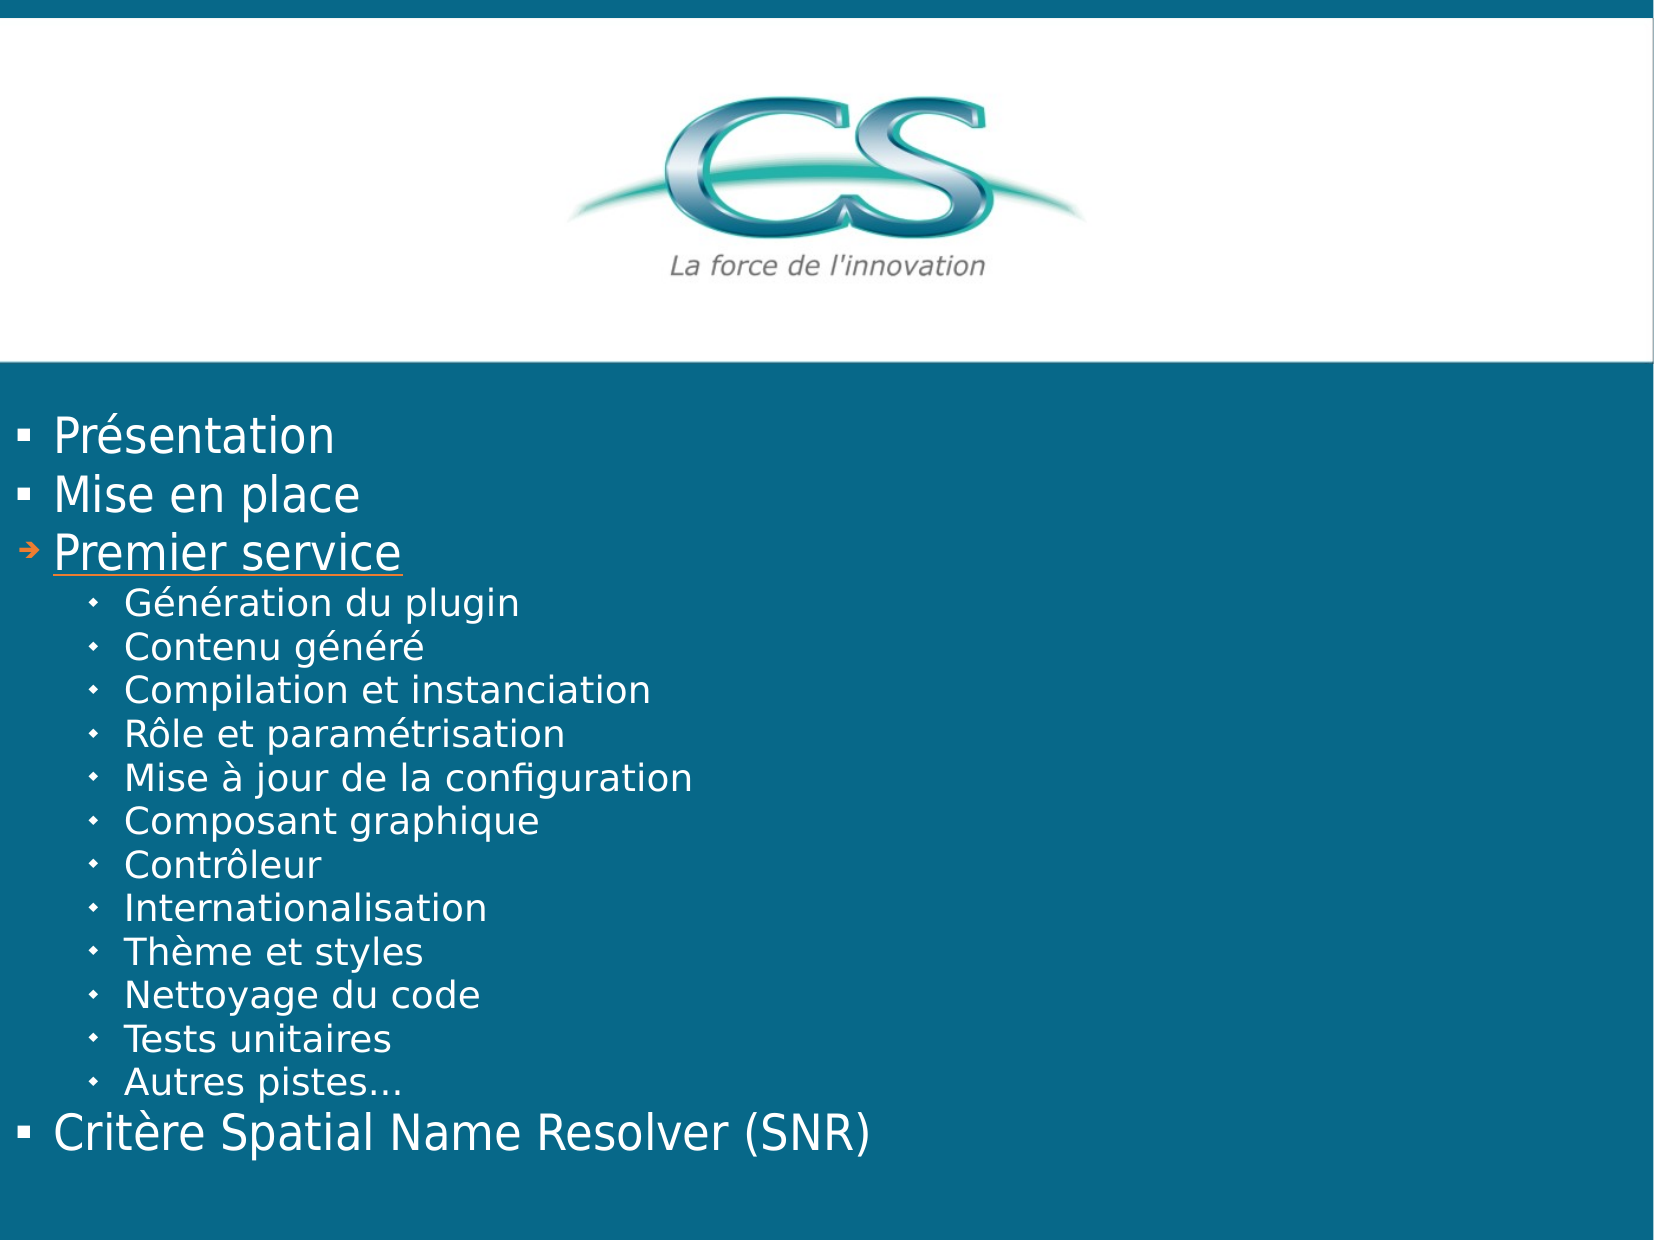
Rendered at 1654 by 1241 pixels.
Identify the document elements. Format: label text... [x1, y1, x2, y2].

text_box Présentation Mise en place Premier service Génération du plugin Contenu généré Compilation et instanciation Rôle et paramétrisation Mise à jour de la configuration Composant graphique Contrôleur Internationalisation Thème et styles Nettoyage du code Tests unitaires Autres pistes... Critère Spatial Name Resolver (SNR) [17, 407, 1630, 1188]
picture [0, 19, 1654, 363]
